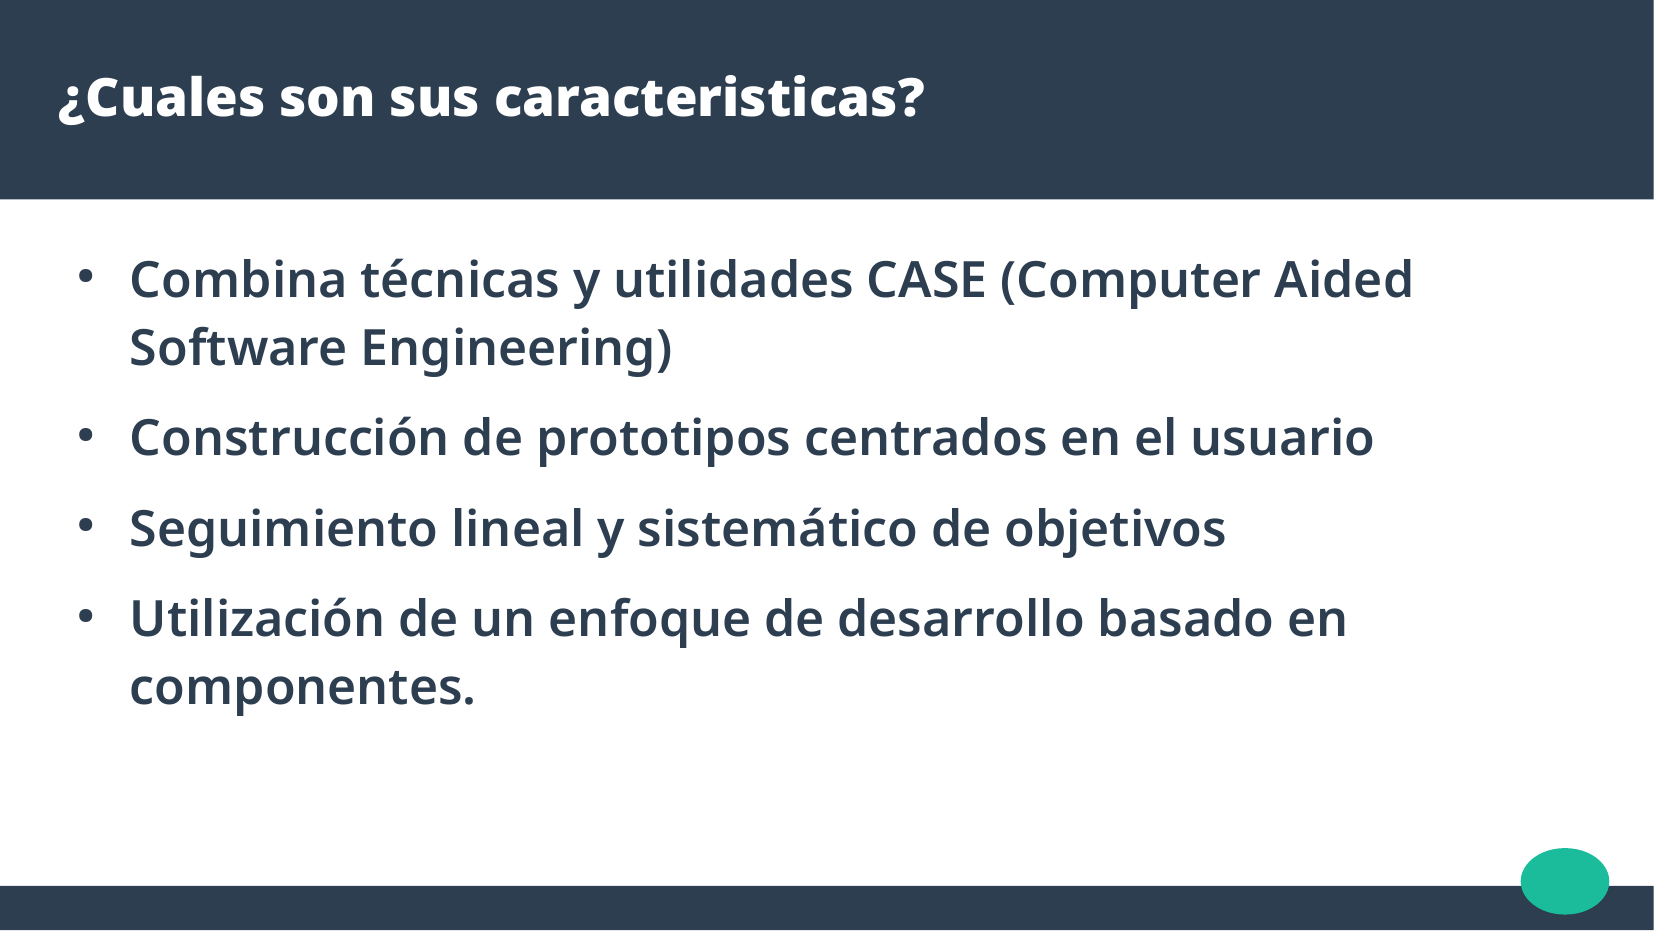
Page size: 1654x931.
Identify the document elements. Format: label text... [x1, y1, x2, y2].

title ¿Cuales son sus caracteristicas? [59, 37, 1595, 156]
list Combina técnicas y utilidades CASE (Computer Aided Software Engineering) Construcción de prototipos centrados en el usuario Seguimiento lineal y sistemático de objetivos Utilización de un enfoque de desarrollo basado en componentes. [59, 243, 1595, 864]
